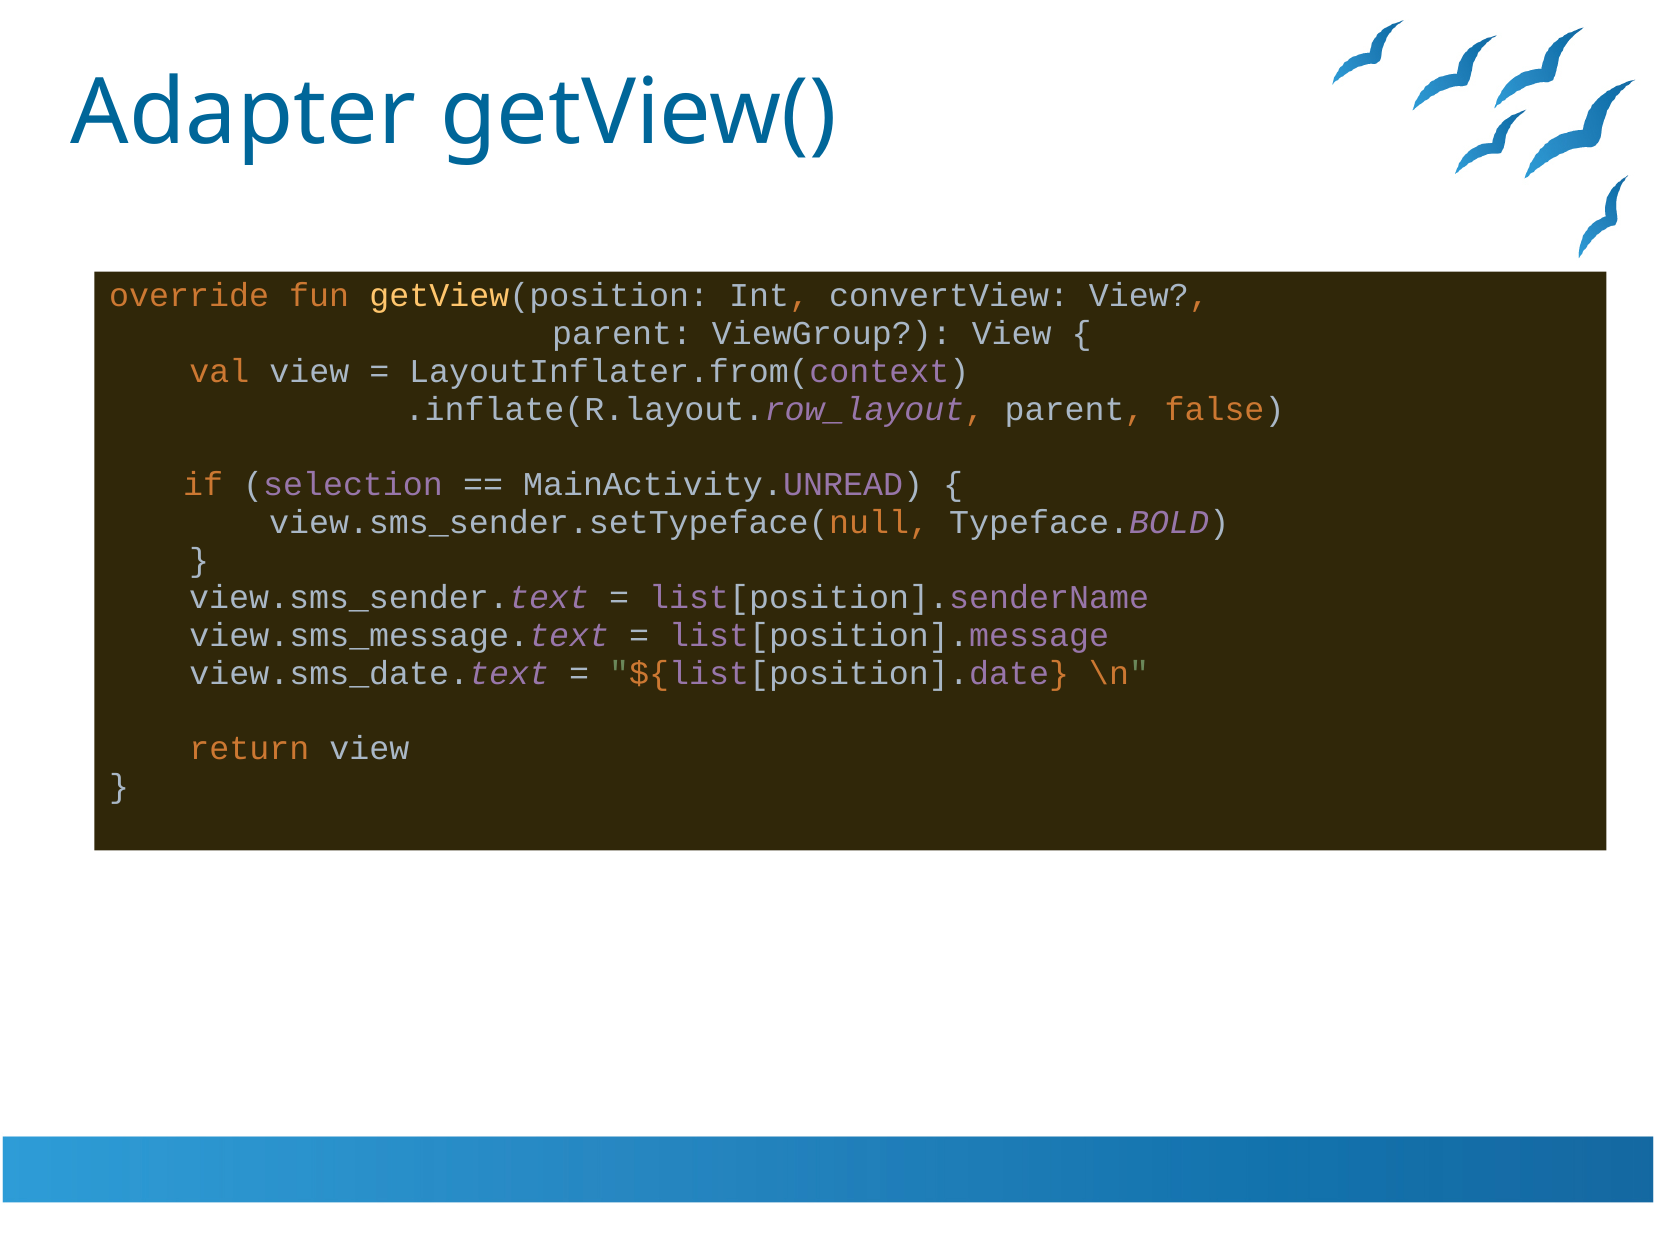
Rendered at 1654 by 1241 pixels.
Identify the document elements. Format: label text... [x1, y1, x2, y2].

text_box override fun getView(position: Int, convertView: View?, parent: ViewGroup?): View { val view = LayoutInflater.from(context) .inflate(R.layout.row_layout, parent, false) if (selection == MainActivity.UNREAD) { view.sms_sender.setTypeface(null, Typeface.BOLD) } view.sms_sender.text = list[position].senderName view.sms_message.text = list[position].message view.sms_date.text = "${list[position].date} \n" return view } [94, 271, 1607, 851]
title Adapter getView() [70, 50, 1430, 166]
picture [0, 0, 1654, 1241]
